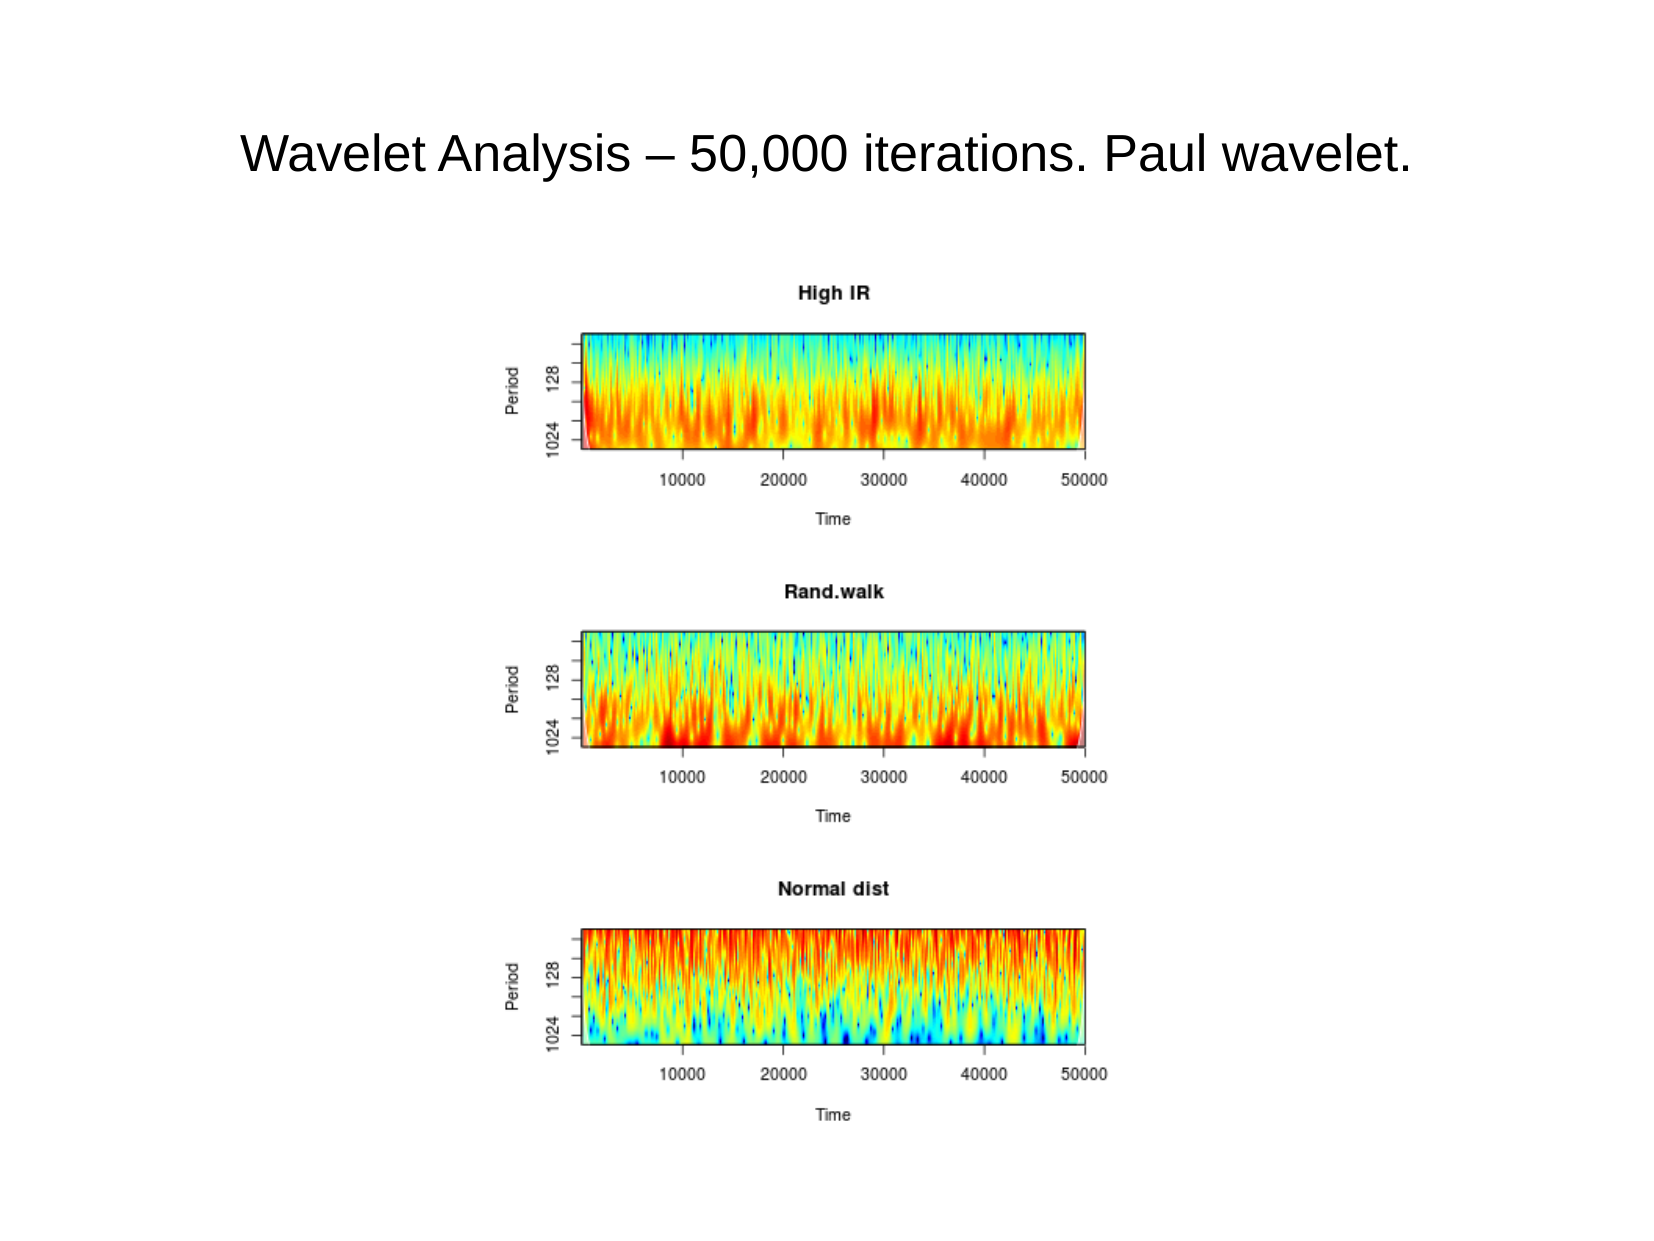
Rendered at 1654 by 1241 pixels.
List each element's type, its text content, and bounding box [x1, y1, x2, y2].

picture [501, 253, 1127, 1146]
title Wavelet Analysis – 50,000 iterations. Paul wavelet. [82, 49, 1571, 257]
